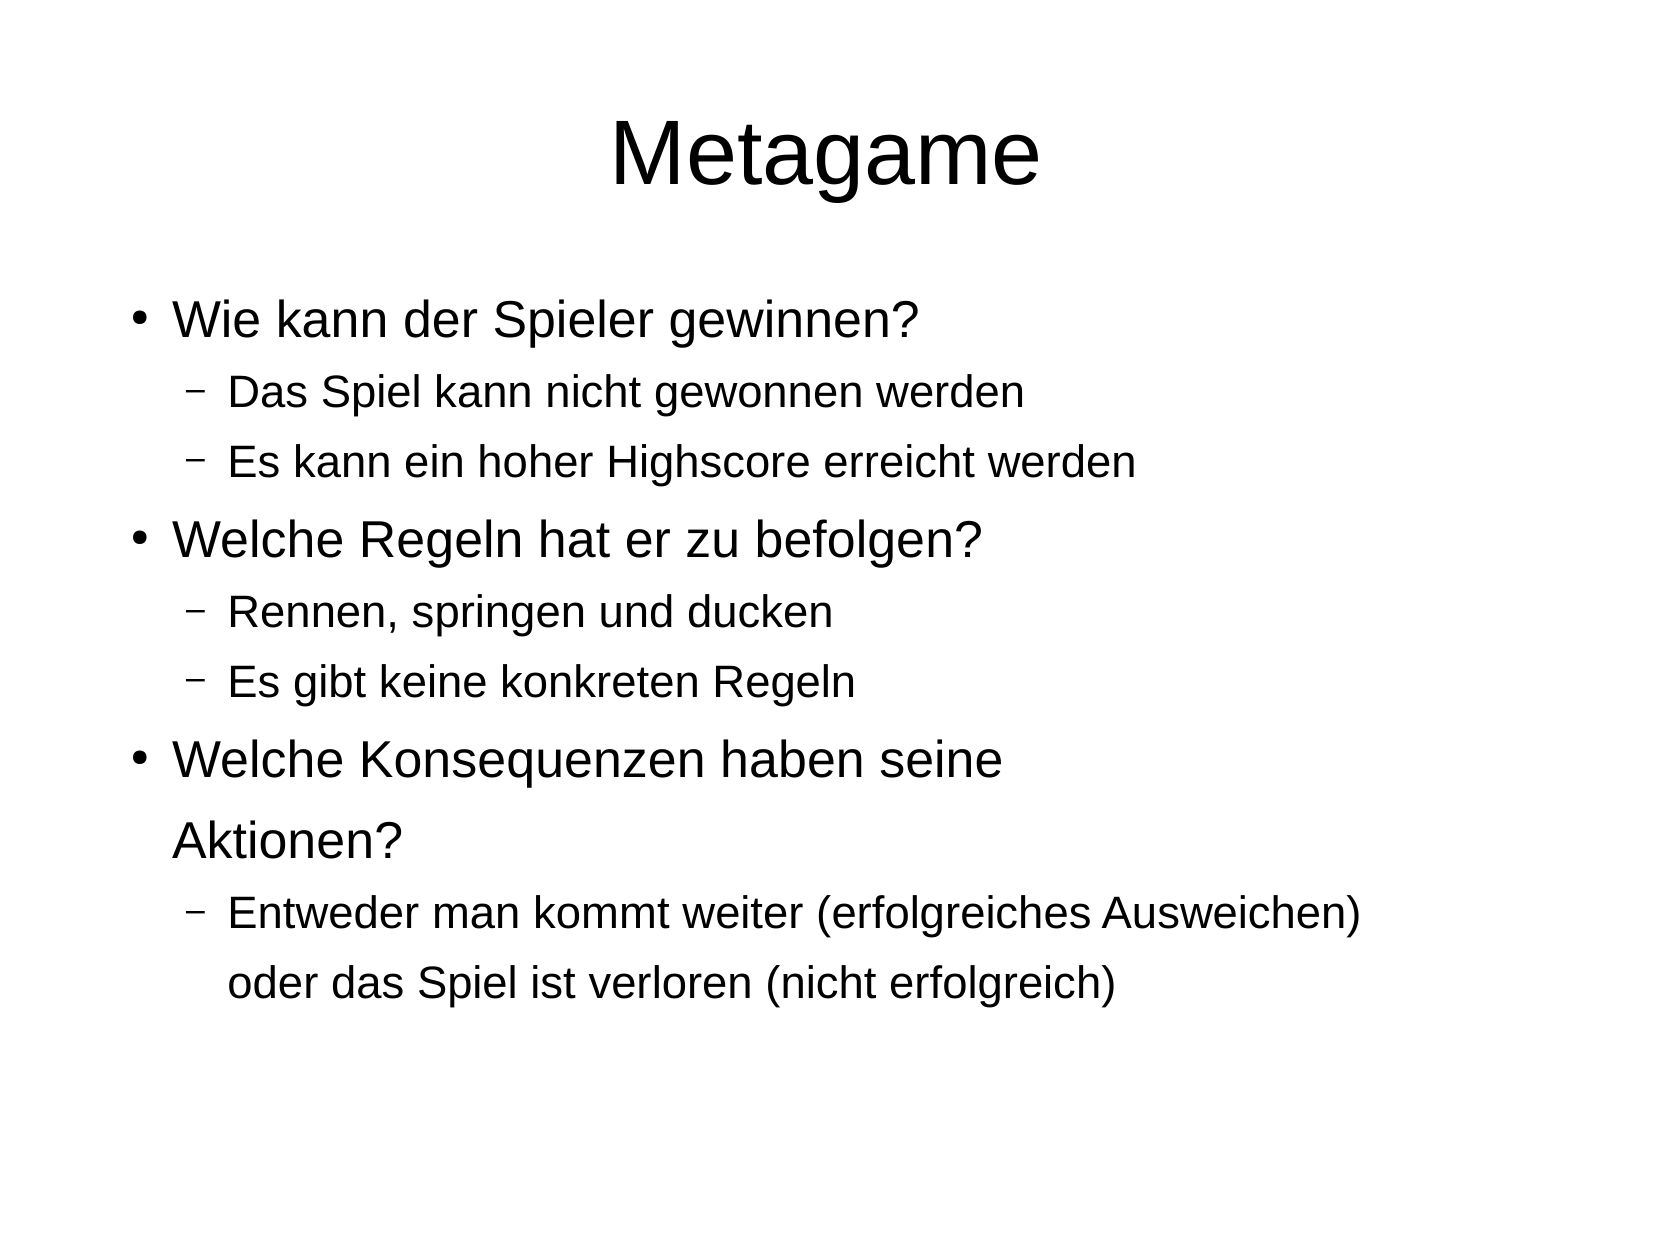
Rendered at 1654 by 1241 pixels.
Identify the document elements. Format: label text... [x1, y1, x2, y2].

title Metagame [82, 49, 1571, 257]
list Wie kann der Spieler gewinnen? Das Spiel kann nicht gewonnen werden Es kann ein hoher Highscore erreicht werden Welche Regeln hat er zu befolgen? Rennen, springen und ducken Es gibt keine konkreten Regeln Welche Konsequenzen haben seine Aktionen? Entweder man kommt weiter (erfolgreiches Ausweichen) oder das Spiel ist verloren (nicht erfolgreich) [116, 290, 1606, 1010]
